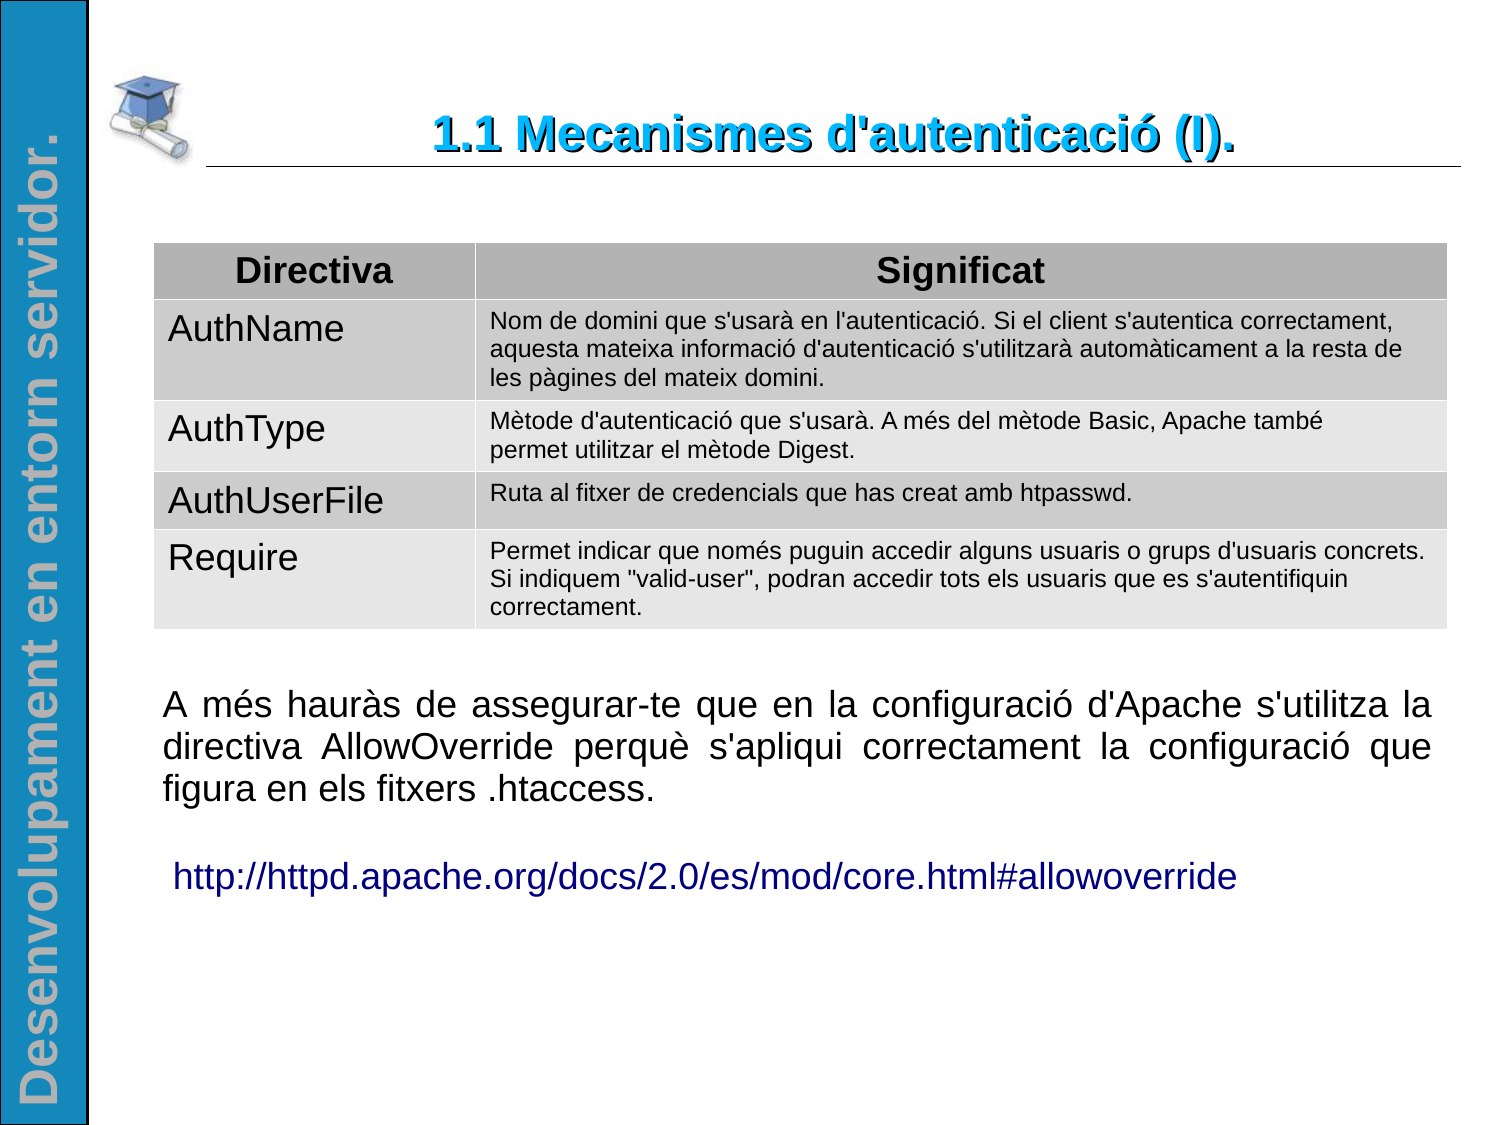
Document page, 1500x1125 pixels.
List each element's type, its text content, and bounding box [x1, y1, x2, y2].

picture [93, 61, 206, 174]
table_cell Nom de domini que s'usarà en l'autenticació. Si el client s'autentica correctament, aquesta mateixa informació d'autenticació s'utilitzarà automàticament a la resta de les pàgines del mateix domini. [476, 300, 1447, 400]
table_header Significat [476, 243, 1447, 299]
table_cell Ruta al fitxer de credencials que has creat amb htpasswd. [476, 472, 1447, 529]
table_cell Permet indicar que només puguin accedir alguns usuaris o grups d'usuaris concrets. Si indiquem "valid-user", podran accedir tots els usuaris que es s'autentifiquin correctament. [476, 530, 1447, 629]
table_cell AuthName [154, 300, 475, 400]
table_header Directiva [154, 243, 475, 299]
table_cell Mètode d'autenticació que s'usarà. A més del mètode Basic, Apache també permet utilitzar el mètode Digest. [476, 401, 1447, 471]
text_box A més hauràs de assegurar-te que en la configuració d'Apache s'utilitza la directiva AllowOverride perquè s'apliqui correctament la configuració que figura en els fitxers .htaccess. http://httpd.apache.org/docs/2.0/es/mod/core.html#allowoverride [147, 676, 1447, 1093]
title 1.1 Mecanismes d'autenticació (I). [206, 88, 1447, 178]
table_cell AuthUserFile [154, 472, 475, 529]
table_cell AuthType [154, 401, 475, 471]
table_cell Require [154, 530, 475, 629]
